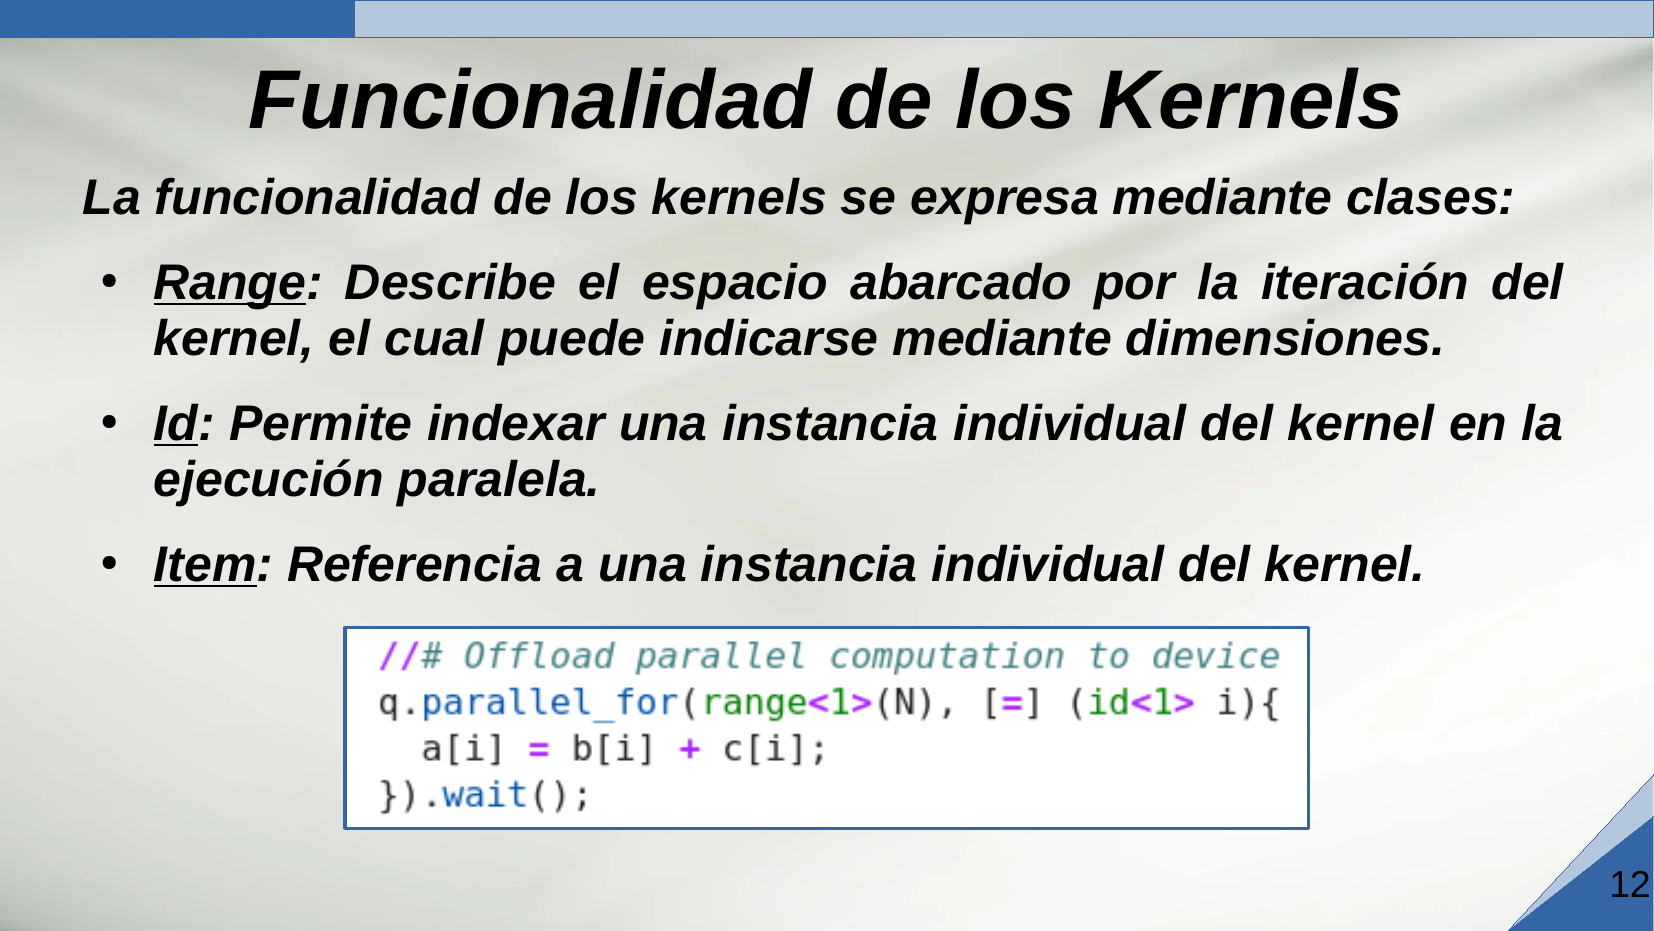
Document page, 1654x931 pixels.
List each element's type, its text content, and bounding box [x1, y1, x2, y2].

text_box [0, 0, 1654, 38]
text_box <número> [1594, 856, 1654, 927]
text_box [1507, 773, 1654, 931]
list La funcionalidad de los kernels se expresa mediante clases: Range: Describe el espacio abarcado por la iteración del kernel, el cual puede indicarse mediante dimensiones. Id: Permite indexar una instancia individual del kernel en la ejecución paralela. Item: Referencia a una instancia individual del kernel. [82, 178, 1565, 621]
picture [0, 38, 1654, 931]
title Funcionalidad de los Kernels [82, 21, 1571, 178]
